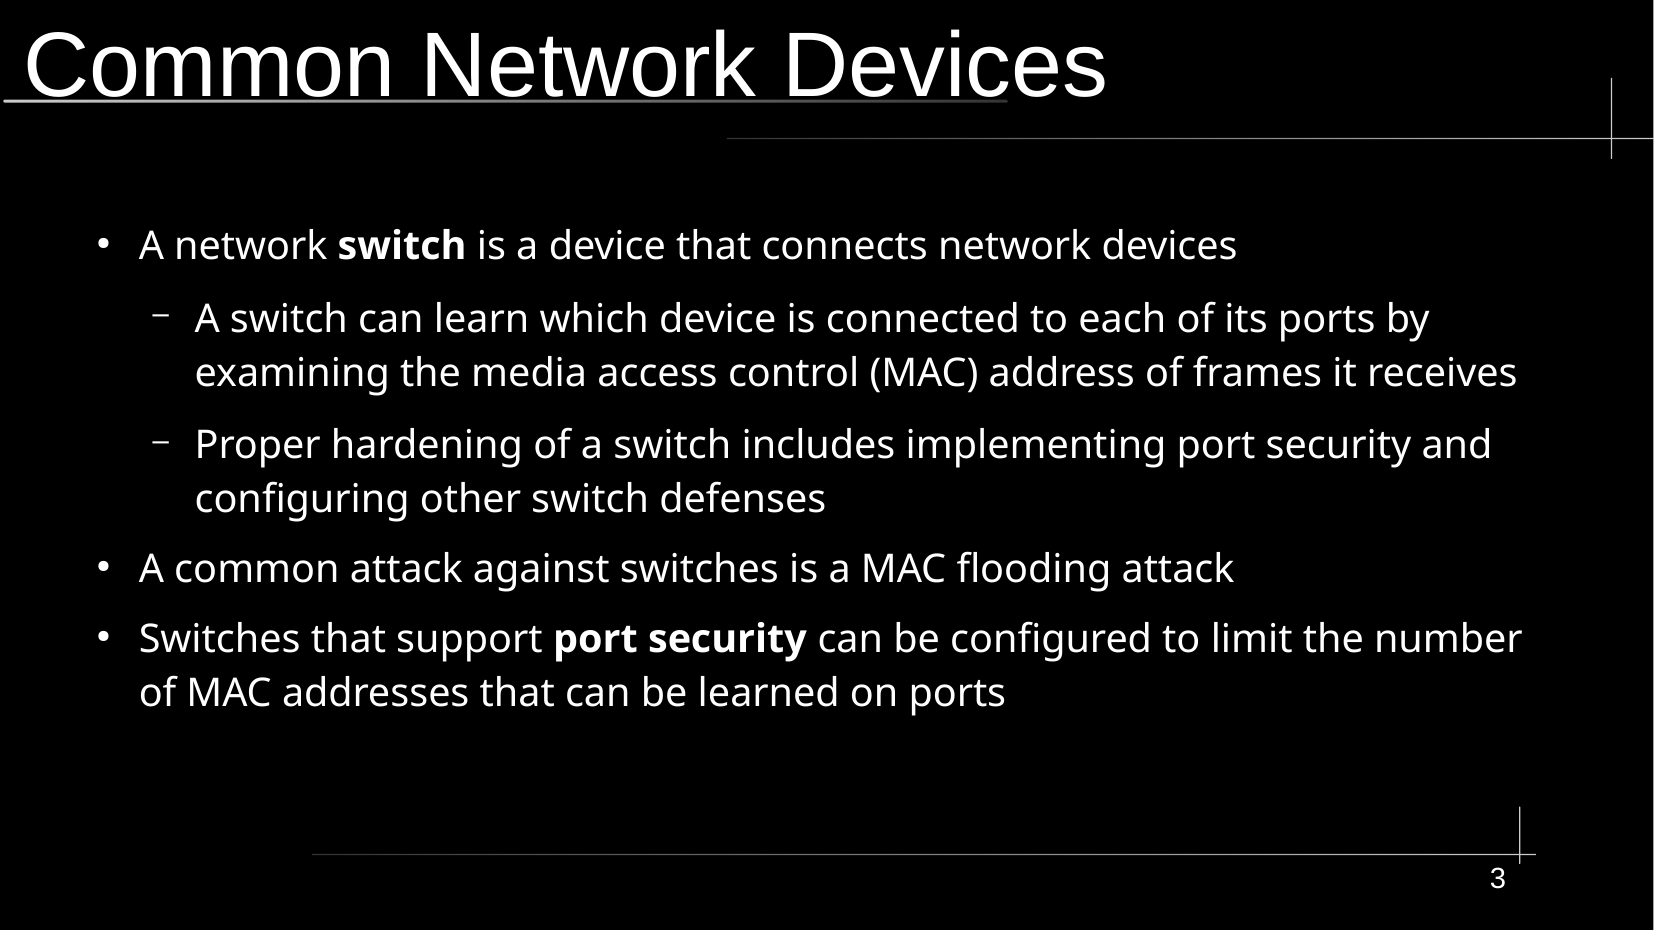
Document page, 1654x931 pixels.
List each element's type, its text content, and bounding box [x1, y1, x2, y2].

title Common Network Devices [23, 11, 1589, 119]
list A network switch is a device that connects network devices A switch can learn which device is connected to each of its ports by examining the media access control (MAC) address of frames it receives Proper hardening of a switch includes implementing port security and configuring other switch defenses A common attack against switches is a MAC flooding attack Switches that support port security can be configured to limit the number of MAC addresses that can be learned on ports [82, 217, 1571, 758]
